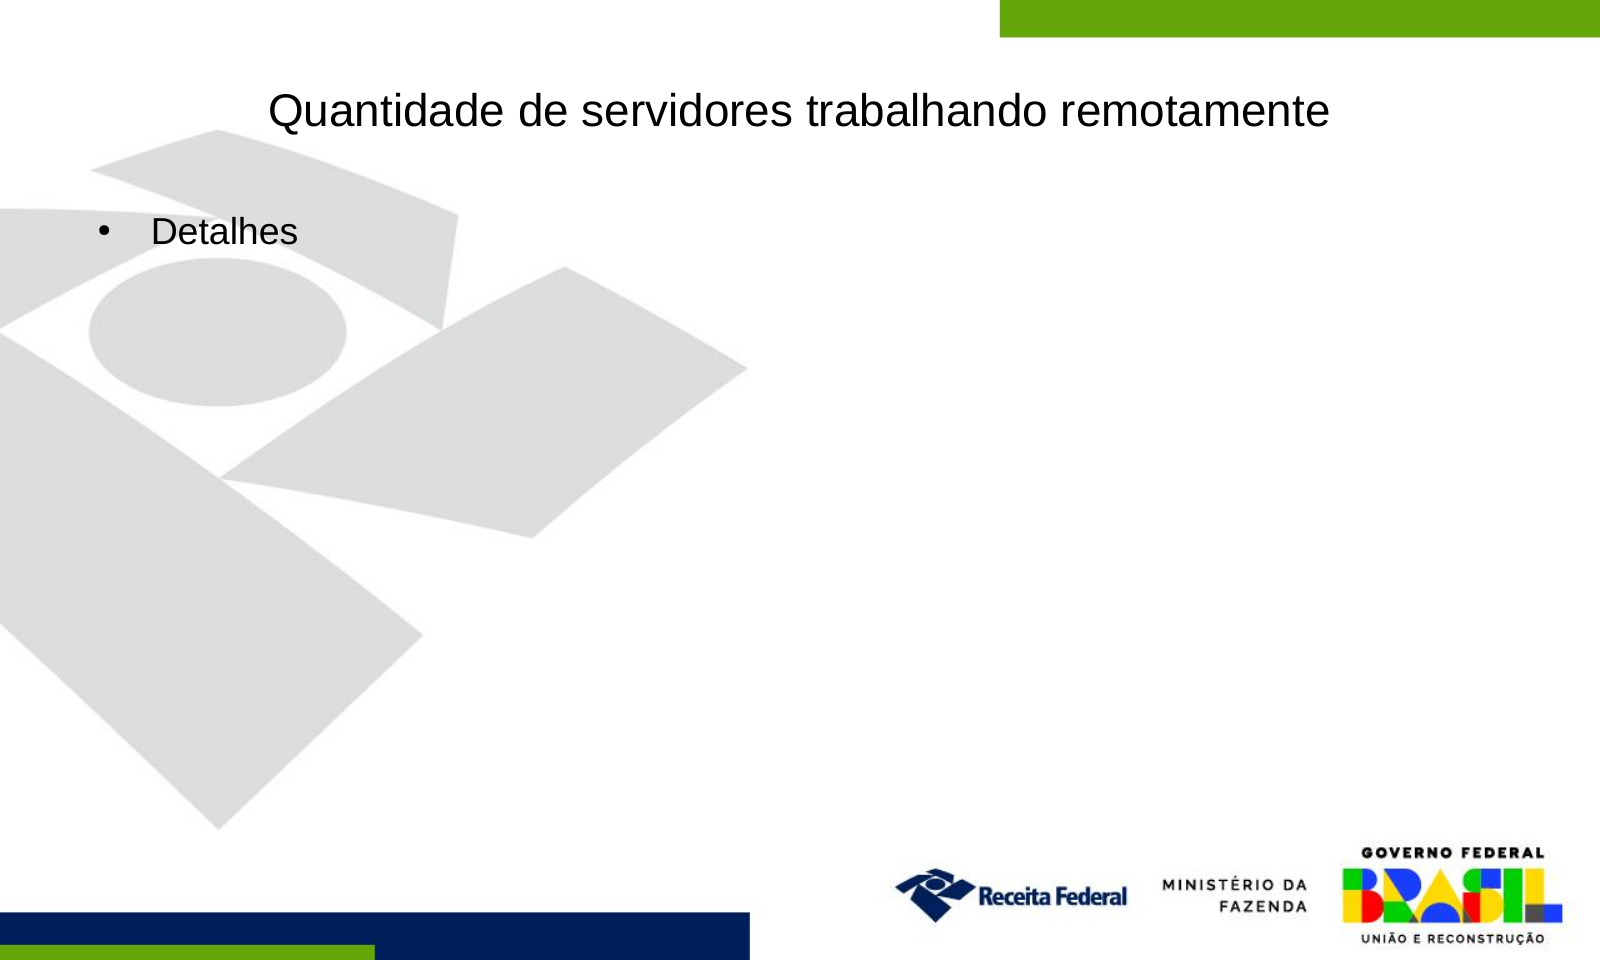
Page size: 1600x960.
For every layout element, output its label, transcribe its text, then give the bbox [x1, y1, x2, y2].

list Detalhes [79, 210, 1520, 734]
title Quantidade de servidores trabalhando remotamente [79, 35, 1520, 187]
picture [0, 0, 1600, 960]
